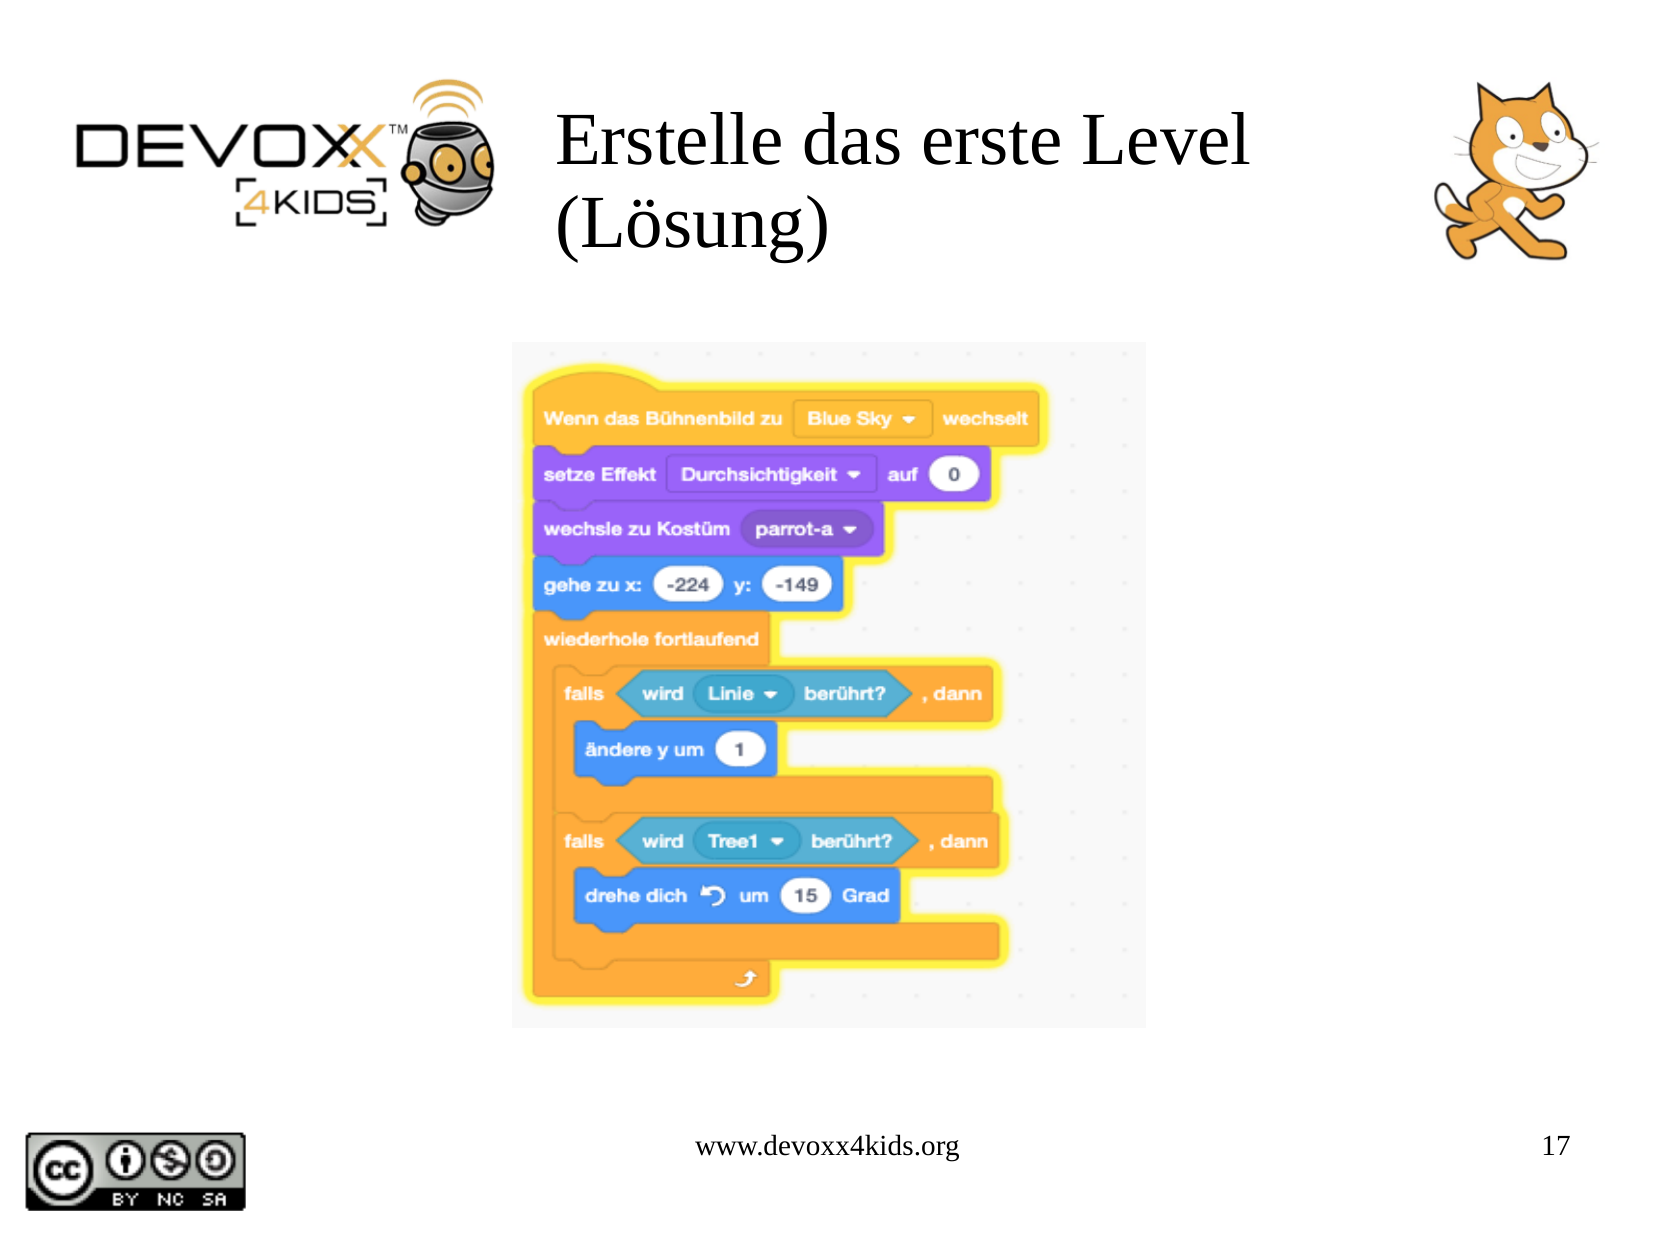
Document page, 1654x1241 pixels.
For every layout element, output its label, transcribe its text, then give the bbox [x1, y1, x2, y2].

title Erstelle das erste Level (Lösung) [555, 78, 1347, 284]
subtitle [82, 290, 1571, 1109]
picture [512, 342, 1146, 1028]
picture [1431, 54, 1607, 272]
picture [35, 58, 511, 255]
picture [14, 1121, 249, 1212]
